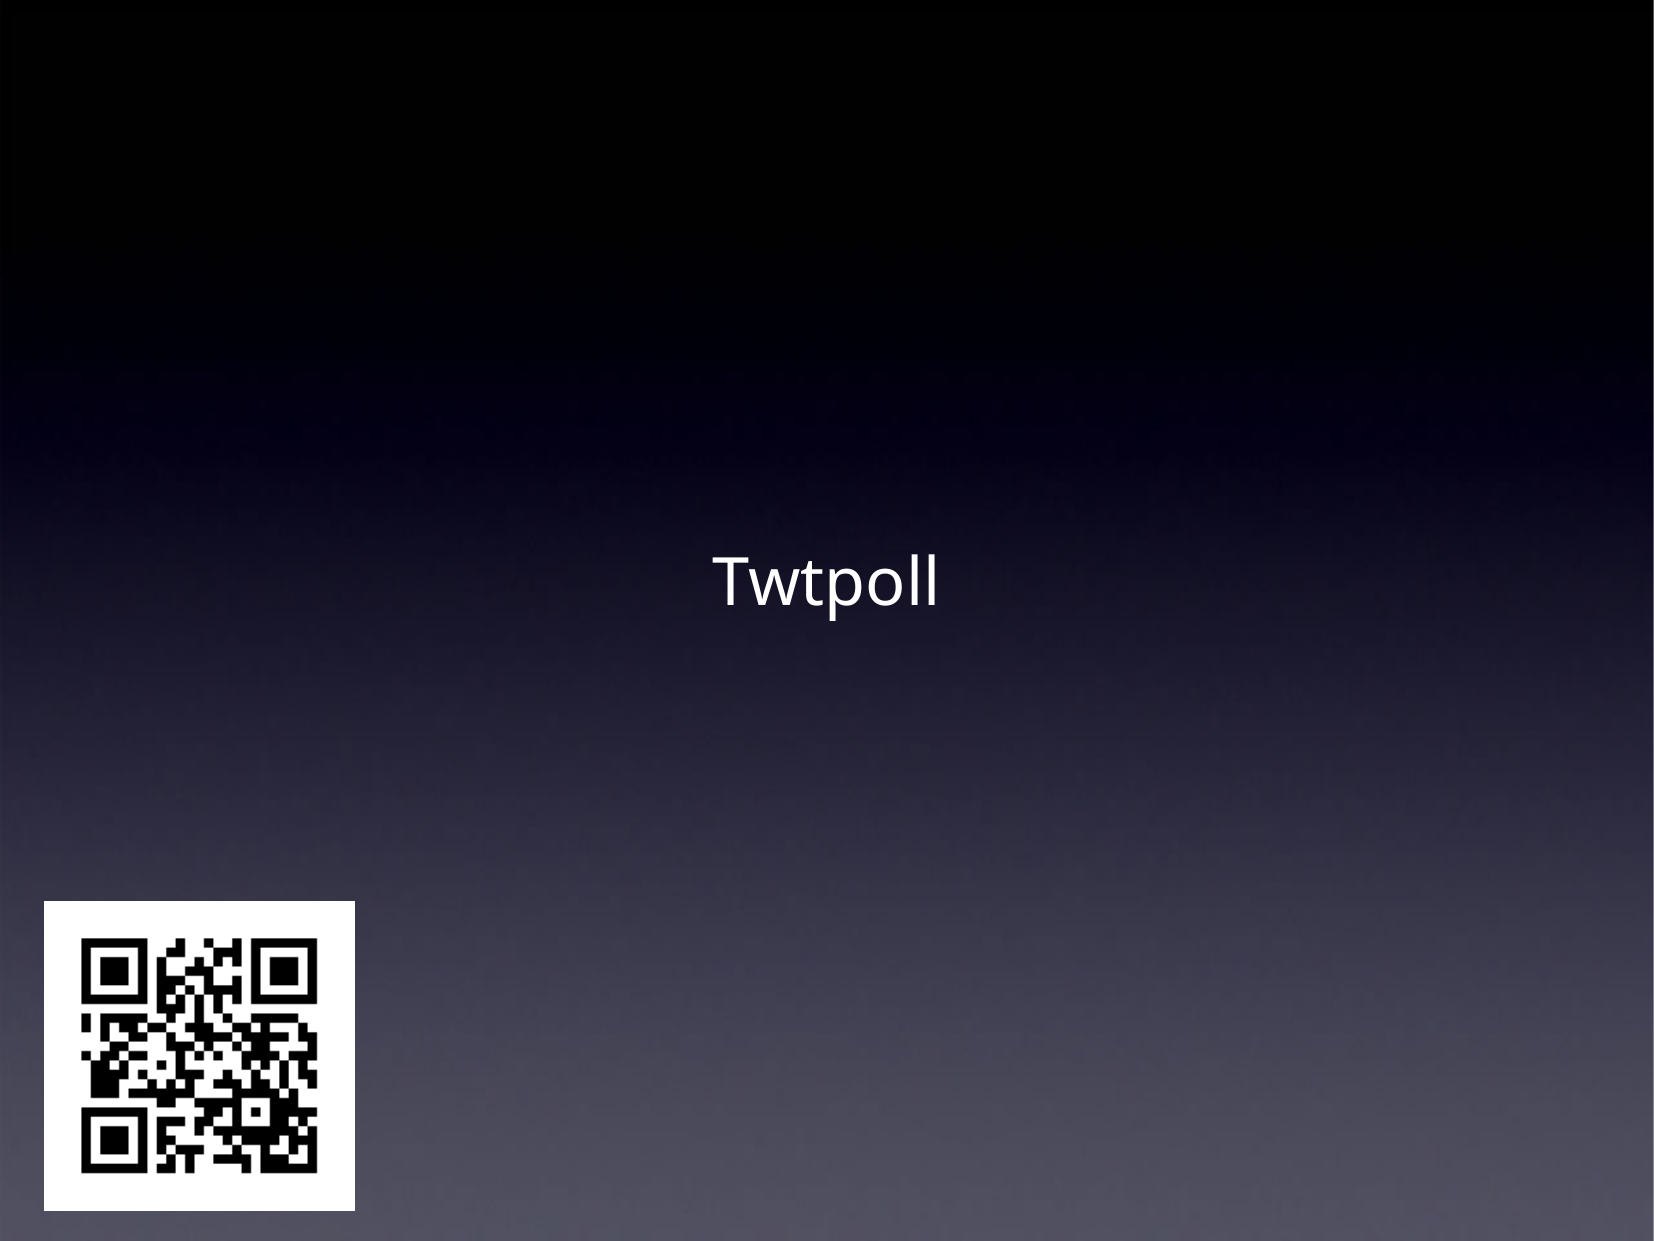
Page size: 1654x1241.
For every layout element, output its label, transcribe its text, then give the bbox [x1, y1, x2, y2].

picture [0, 0, 1654, 1241]
subtitle Twtpoll [82, 49, 1571, 1109]
